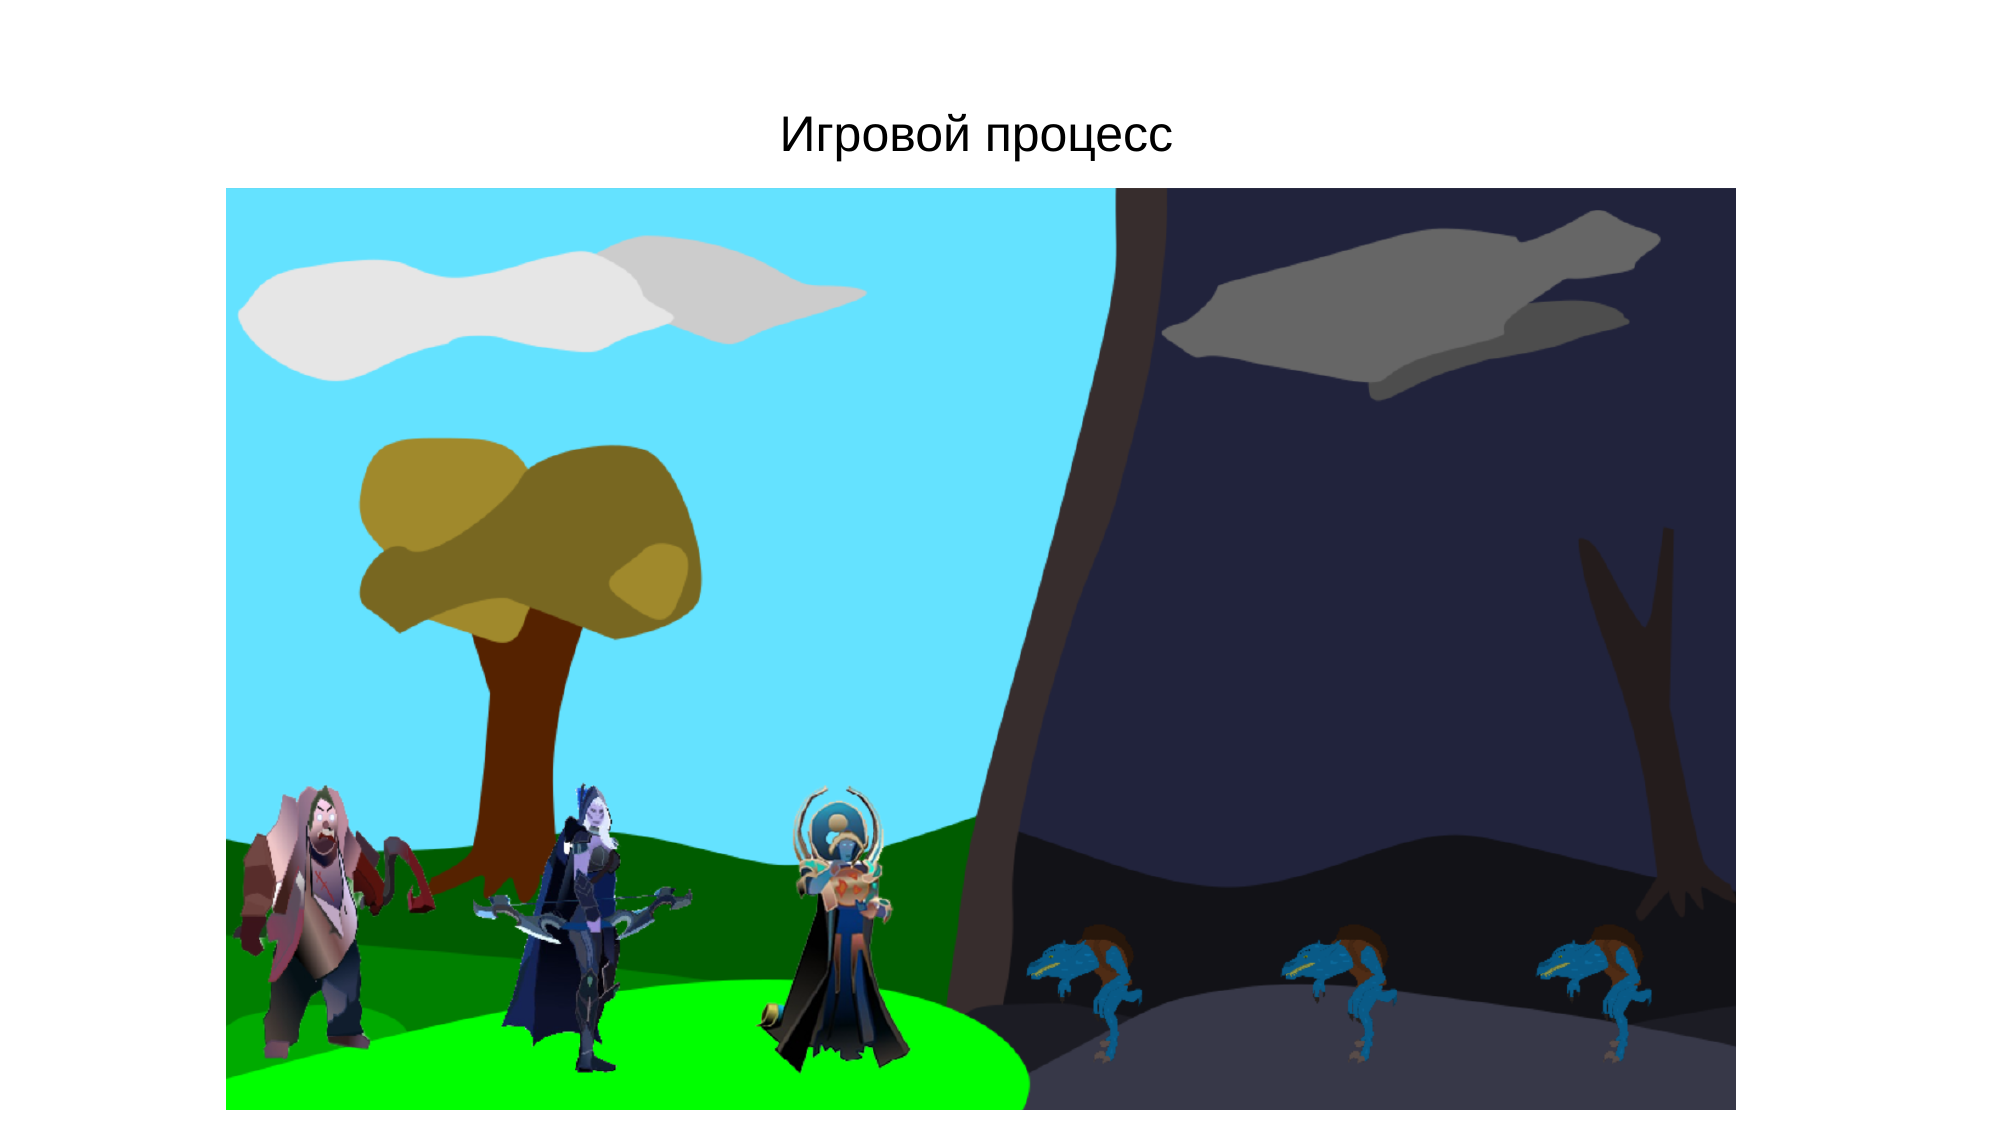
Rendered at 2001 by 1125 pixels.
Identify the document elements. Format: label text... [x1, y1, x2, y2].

title Игровой процесс [226, 34, 1727, 188]
picture [226, 188, 1736, 1110]
